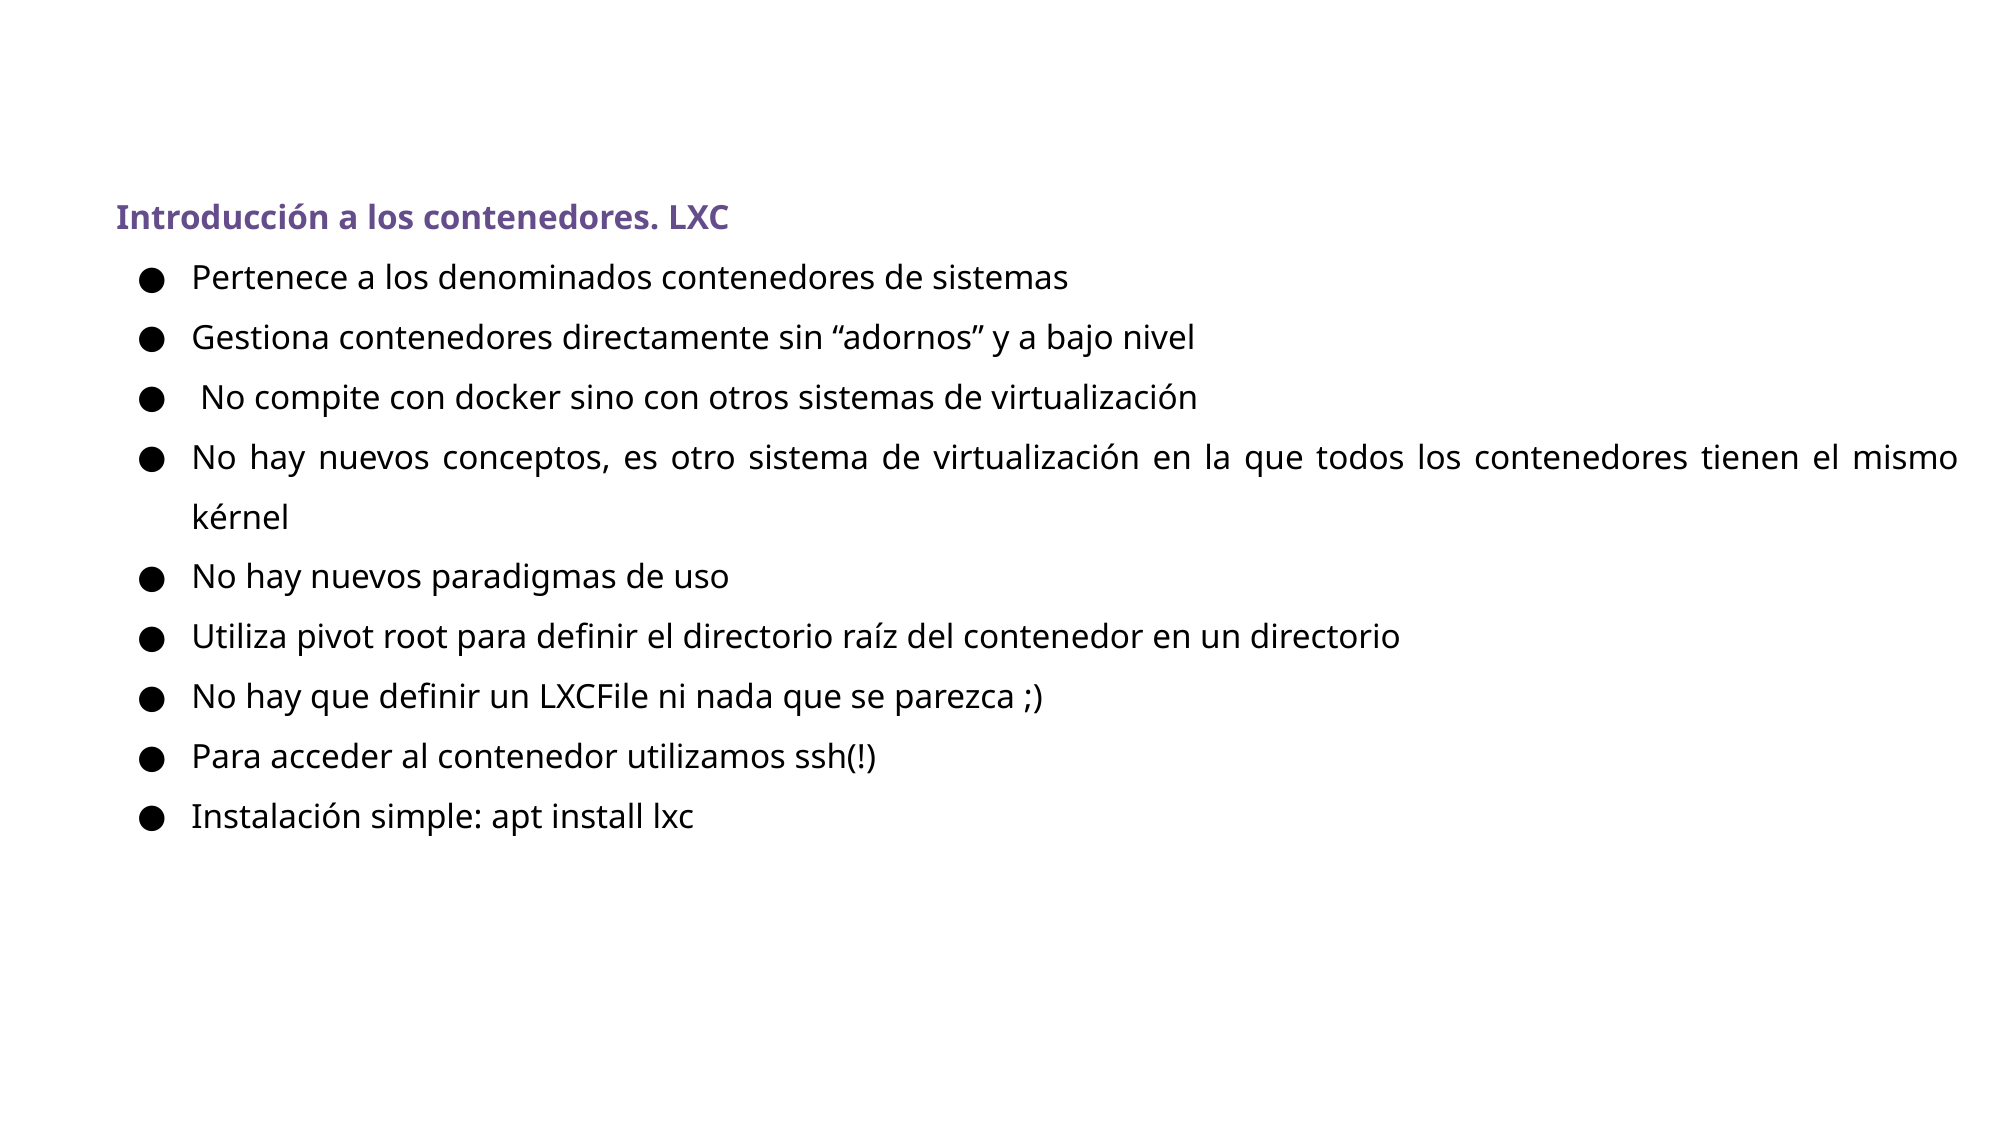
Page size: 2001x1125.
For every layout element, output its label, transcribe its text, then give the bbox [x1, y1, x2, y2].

text_box Introducción a los contenedores. LXC Pertenece a los denominados contenedores de sistemas Gestiona contenedores directamente sin “adornos” y a bajo nivel No compite con docker sino con otros sistemas de virtualización No hay nuevos conceptos, es otro sistema de virtualización en la que todos los contenedores tienen el mismo kérnel No hay nuevos paradigmas de uso Utiliza pivot root para definir el directorio raíz del contenedor en un directorio No hay que definir un LXCFile ni nada que se parezca ;) Para acceder al contenedor utilizamos ssh(!) Instalación simple: apt install lxc [101, 169, 1977, 382]
